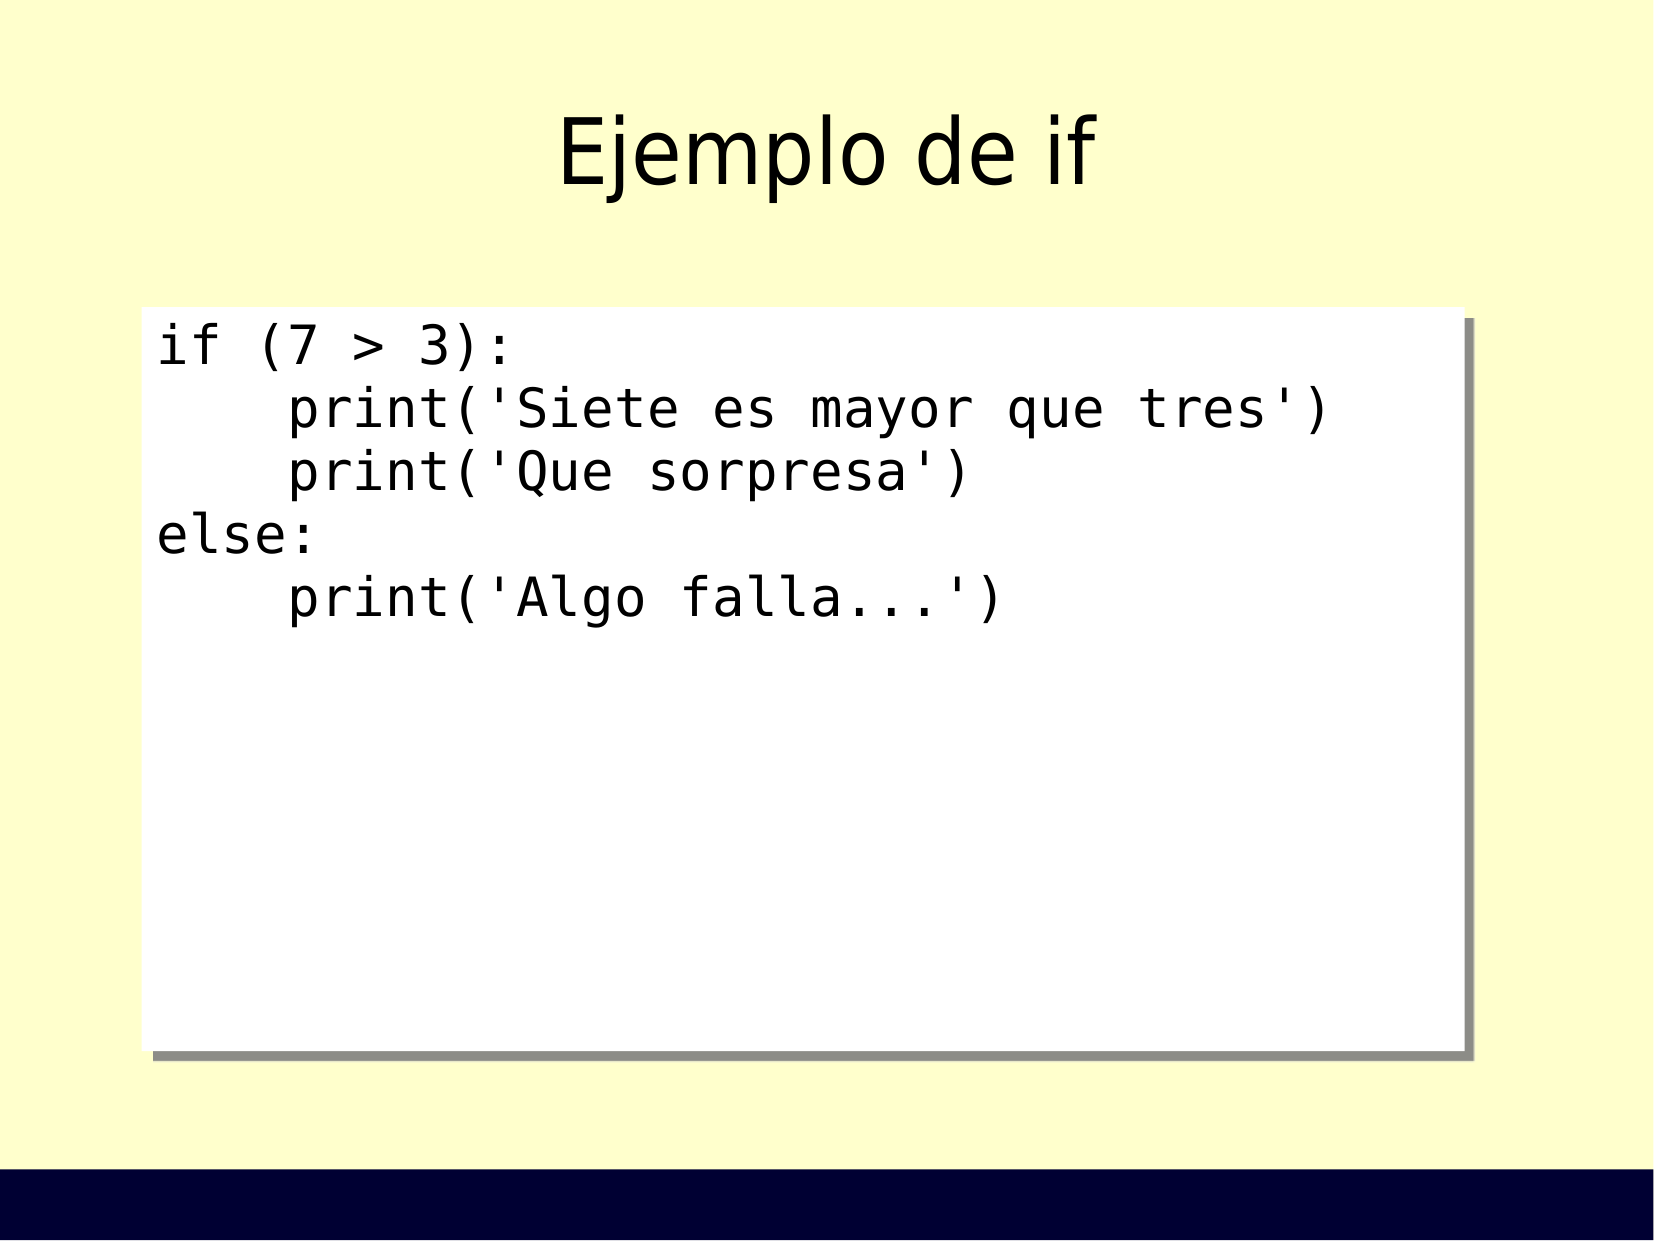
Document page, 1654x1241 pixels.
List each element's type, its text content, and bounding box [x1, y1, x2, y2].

title Ejemplo de if [82, 49, 1571, 257]
text_box if (7 > 3): print('Siete es mayor que tres') print('Que sorpresa') else: print('Algo falla...') [141, 307, 1465, 1052]
